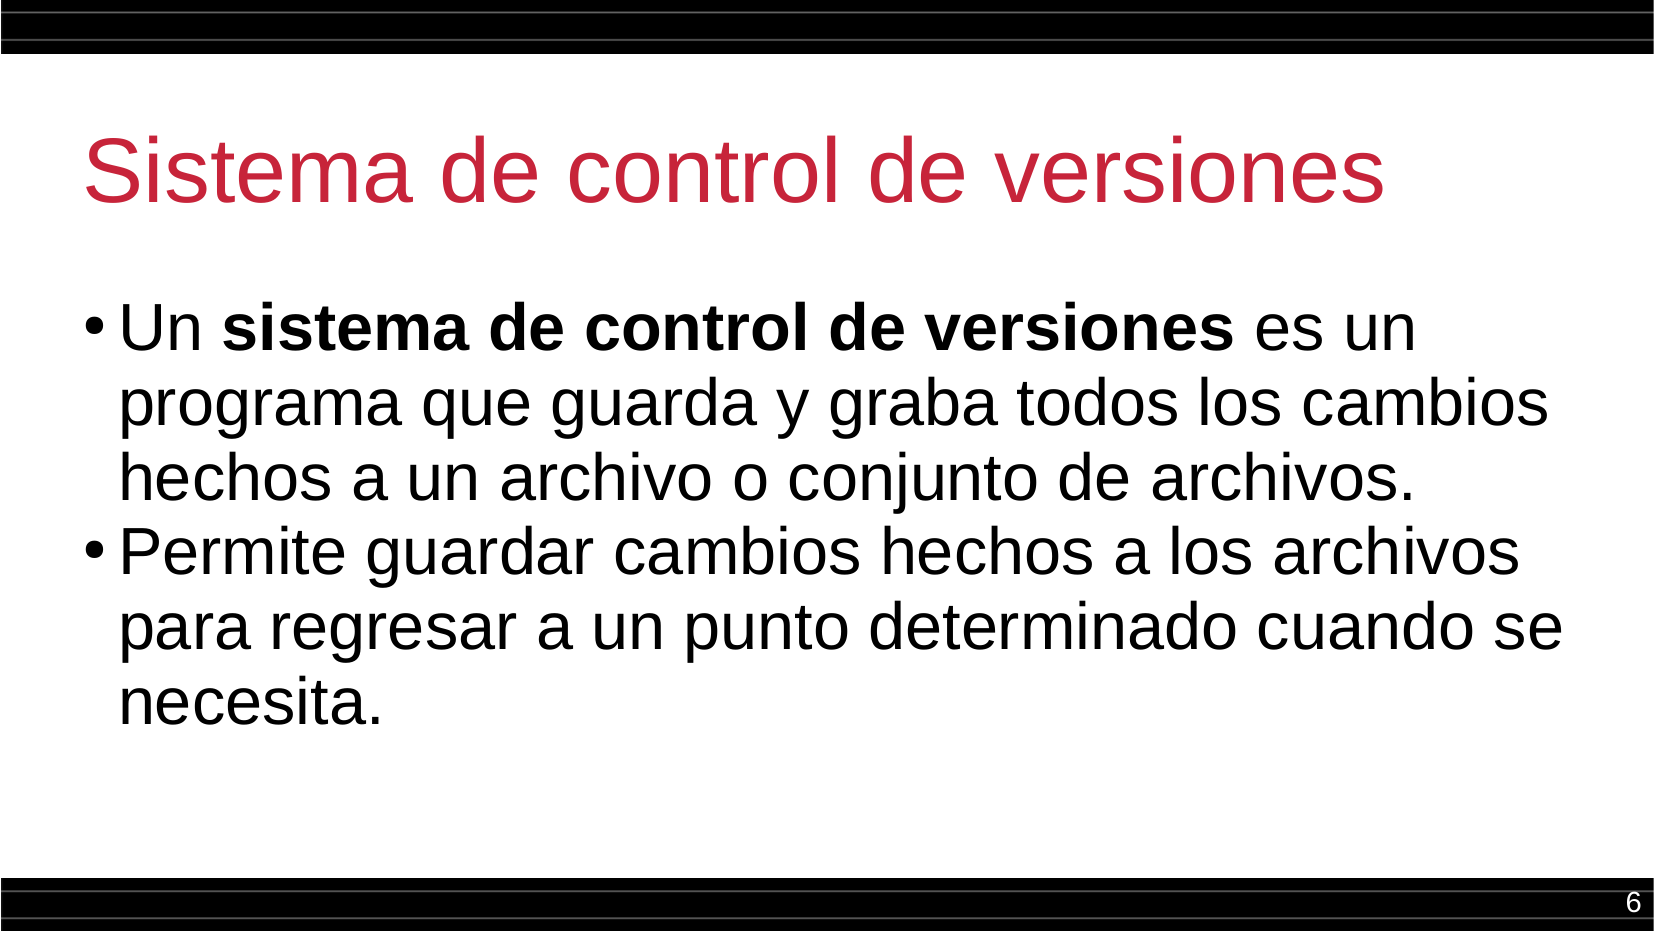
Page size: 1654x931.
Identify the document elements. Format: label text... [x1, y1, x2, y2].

title Sistema de control de versiones [82, 92, 1571, 249]
picture [1, 878, 1654, 931]
picture [1, 0, 1654, 54]
subtitle Un sistema de control de versiones es un programa que guarda y graba todos los cambios hechos a un archivo o conjunto de archivos. Permite guardar cambios hechos a los archivos para regresar a un punto determinado cuando se necesita. [82, 271, 1571, 758]
